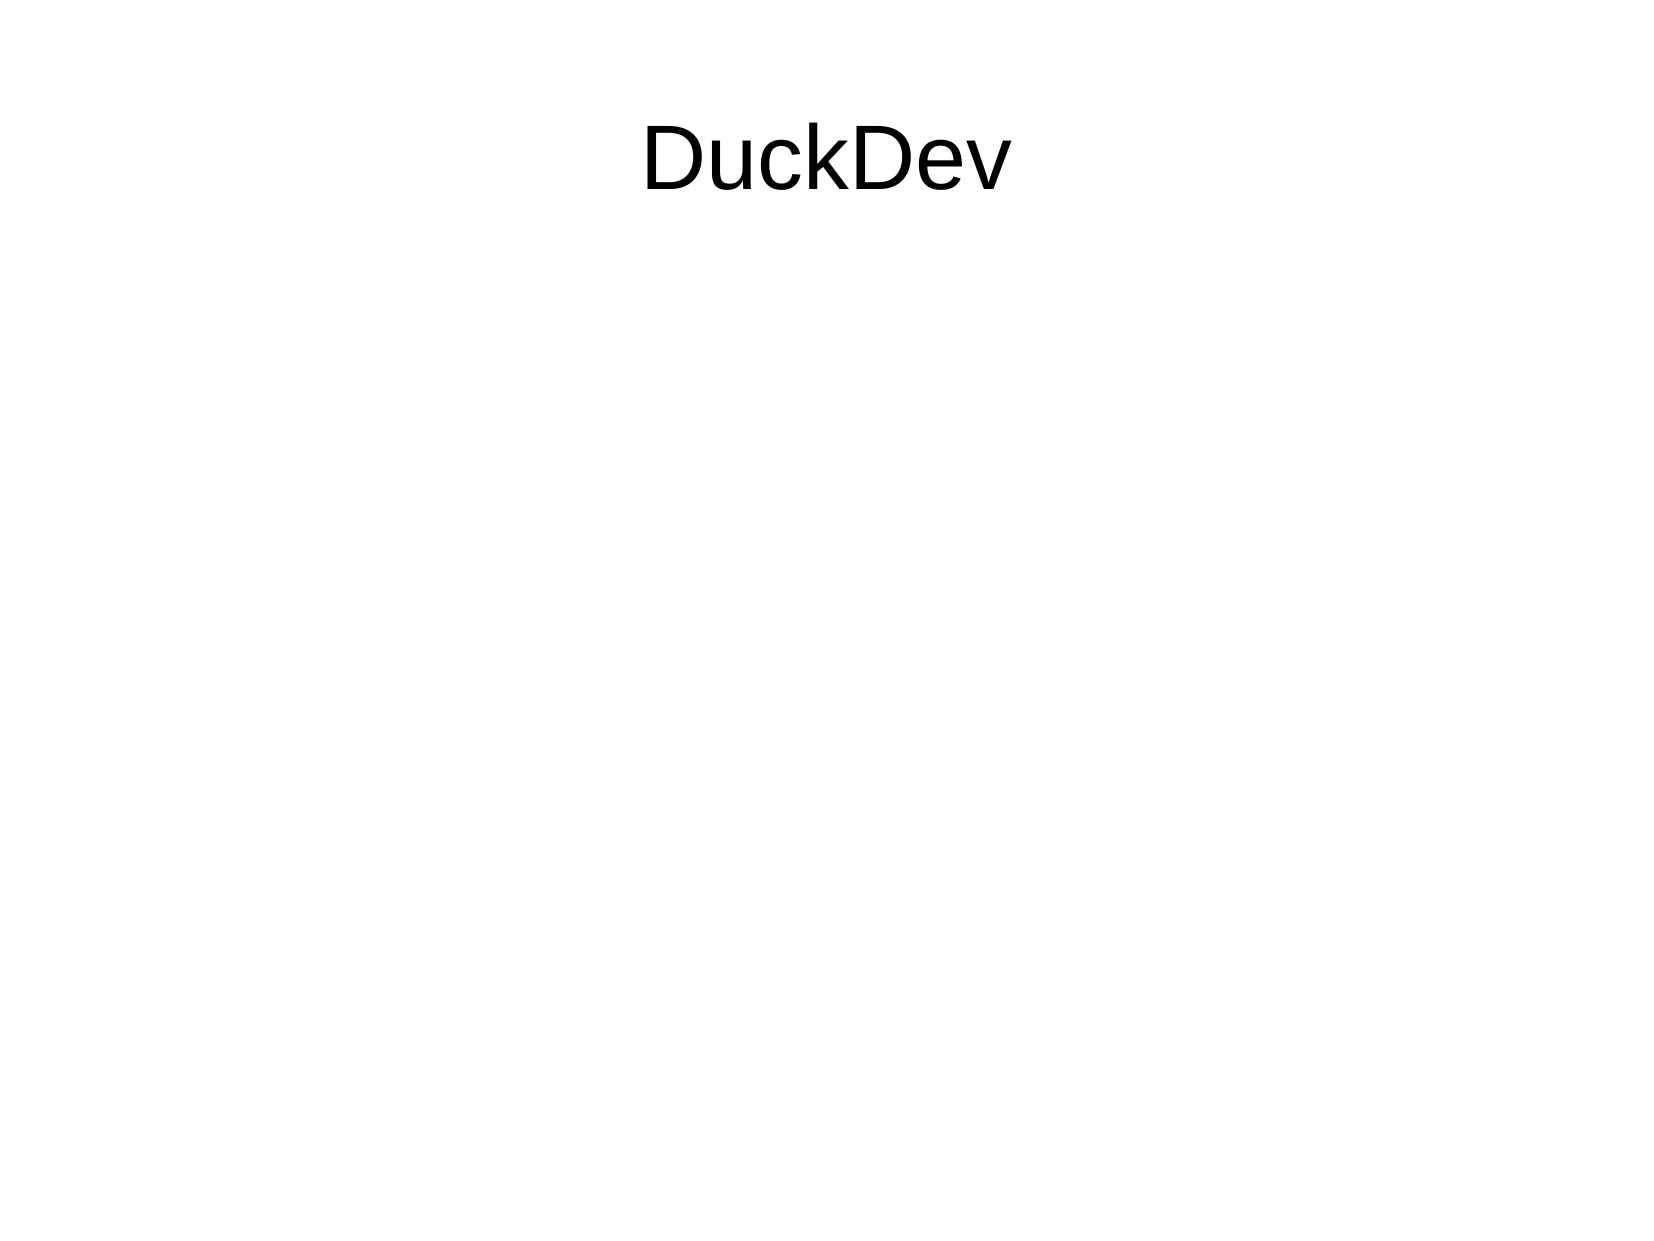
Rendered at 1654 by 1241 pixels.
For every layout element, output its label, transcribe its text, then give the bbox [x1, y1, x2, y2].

title DuckDev [82, 49, 1571, 257]
